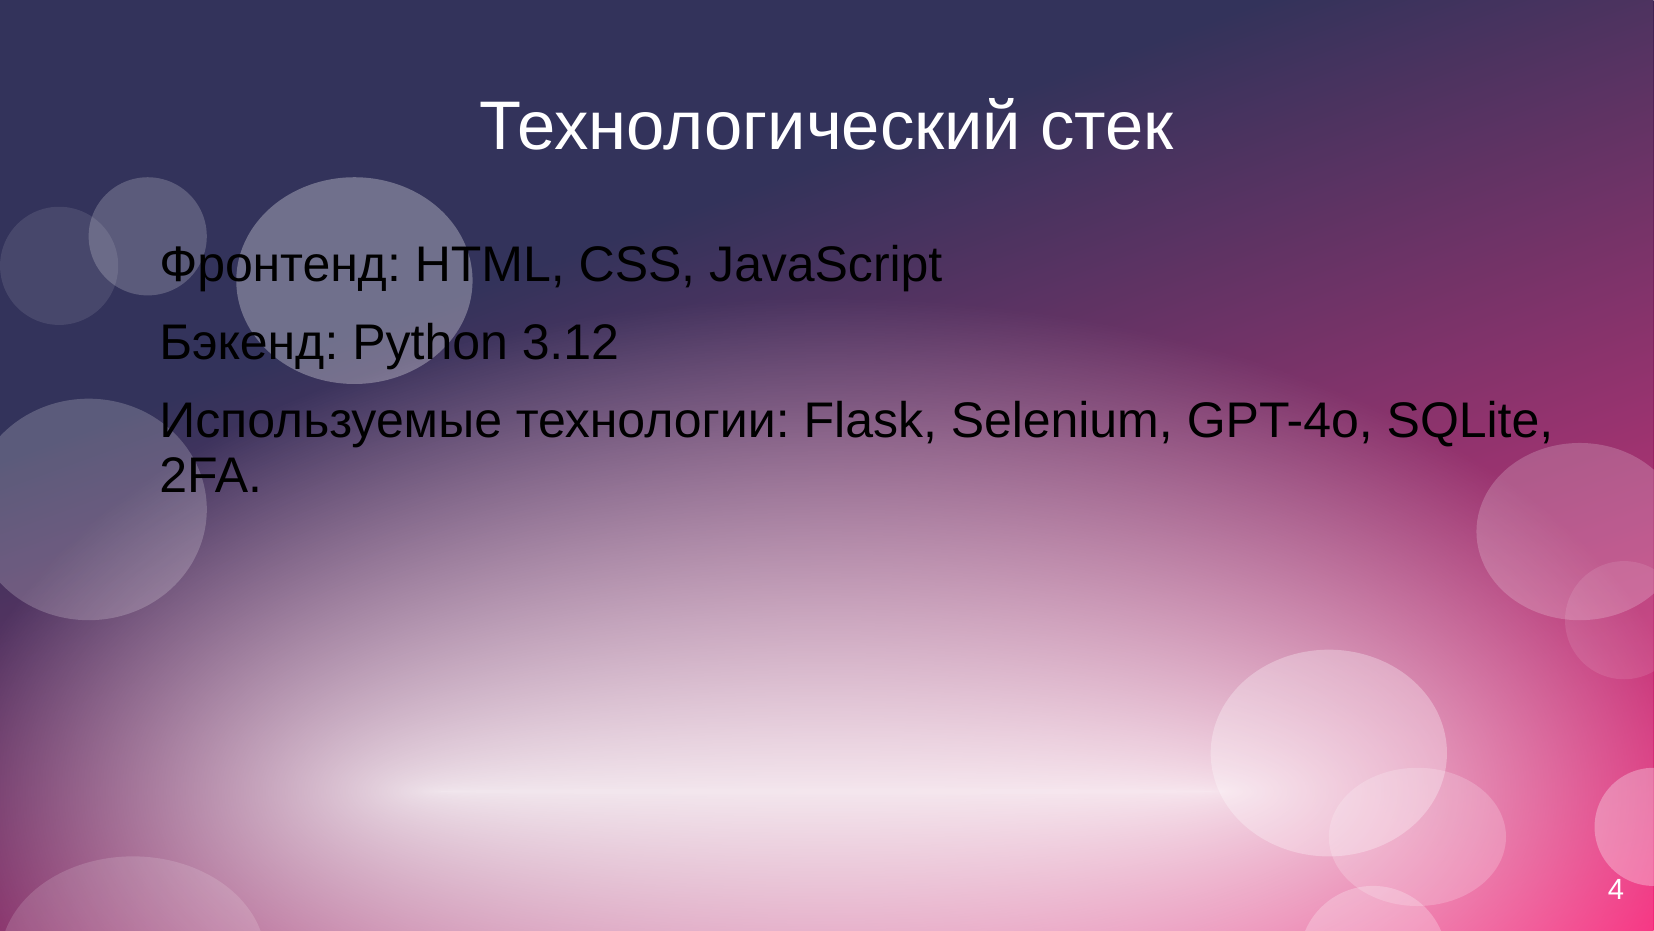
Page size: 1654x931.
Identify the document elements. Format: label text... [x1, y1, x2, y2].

list Фронтенд: HTML, CSS, JavaScript Бэкенд: Python 3.12 Используемые технологии: Flask, Selenium, GPT-4o, SQLite, 2FA. [88, 236, 1565, 827]
title Технологический стек [88, 44, 1565, 207]
